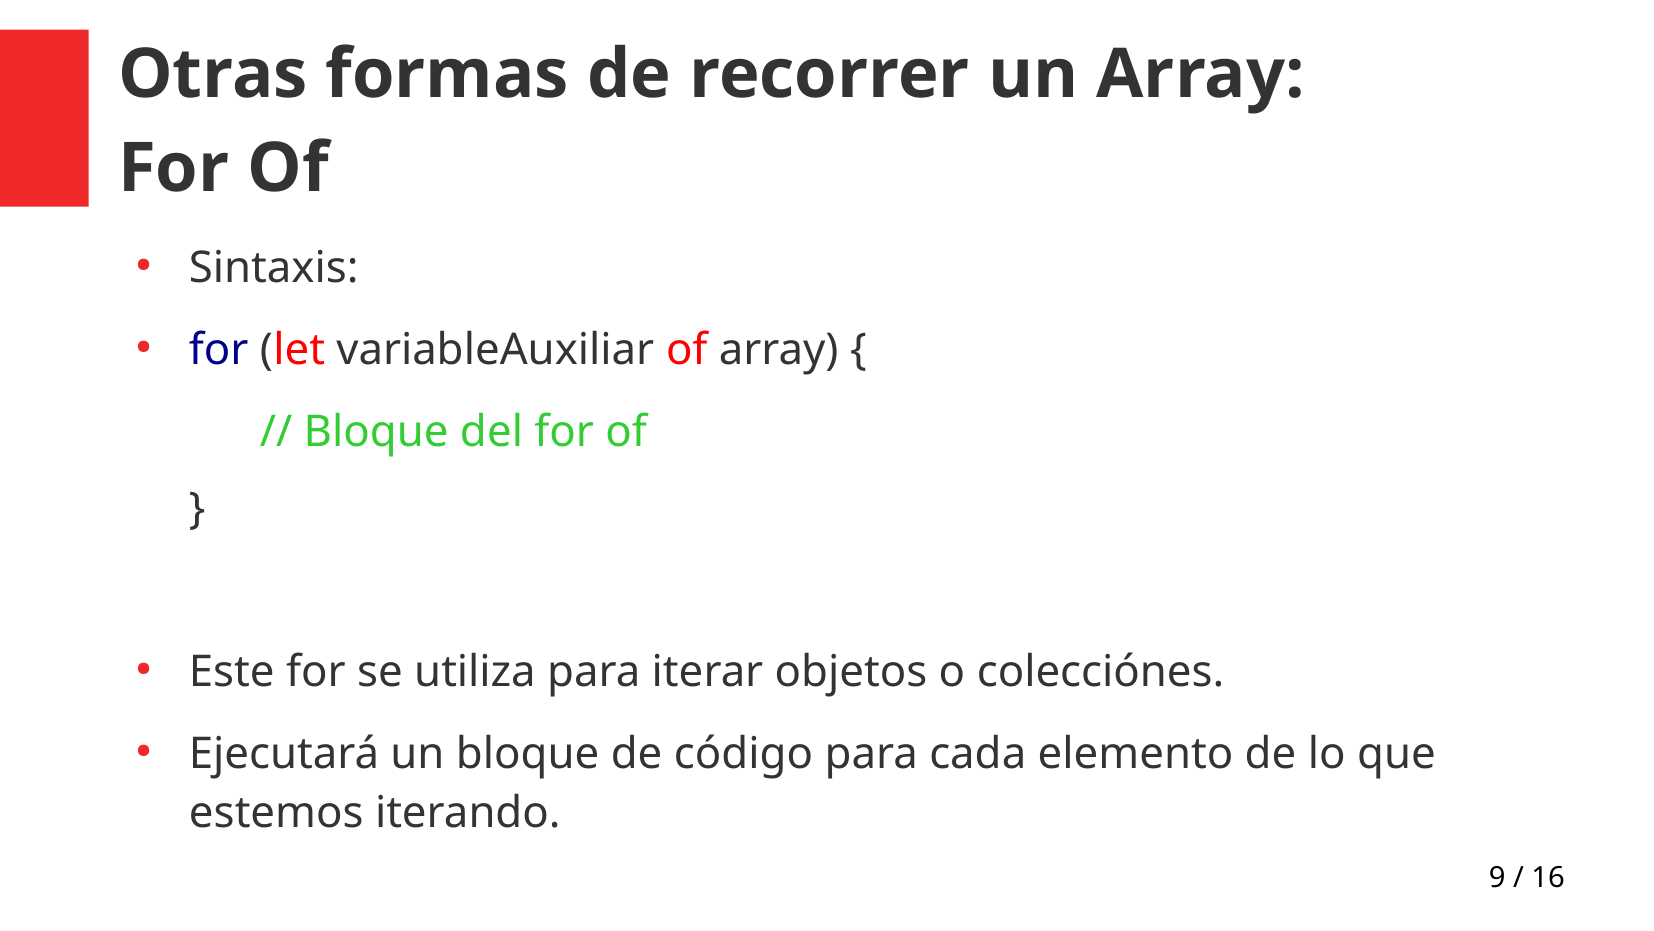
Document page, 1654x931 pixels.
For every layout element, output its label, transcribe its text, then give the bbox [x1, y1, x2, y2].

title Otras formas de recorrer un Array: For Of [118, 29, 1595, 207]
list Sintaxis: for (let variableAuxiliar of array) { // Bloque del for of } Este for se utiliza para iterar objetos o colecciónes. Ejecutará un bloque de código para cada elemento de lo que estemos iterando. [118, 236, 1595, 798]
